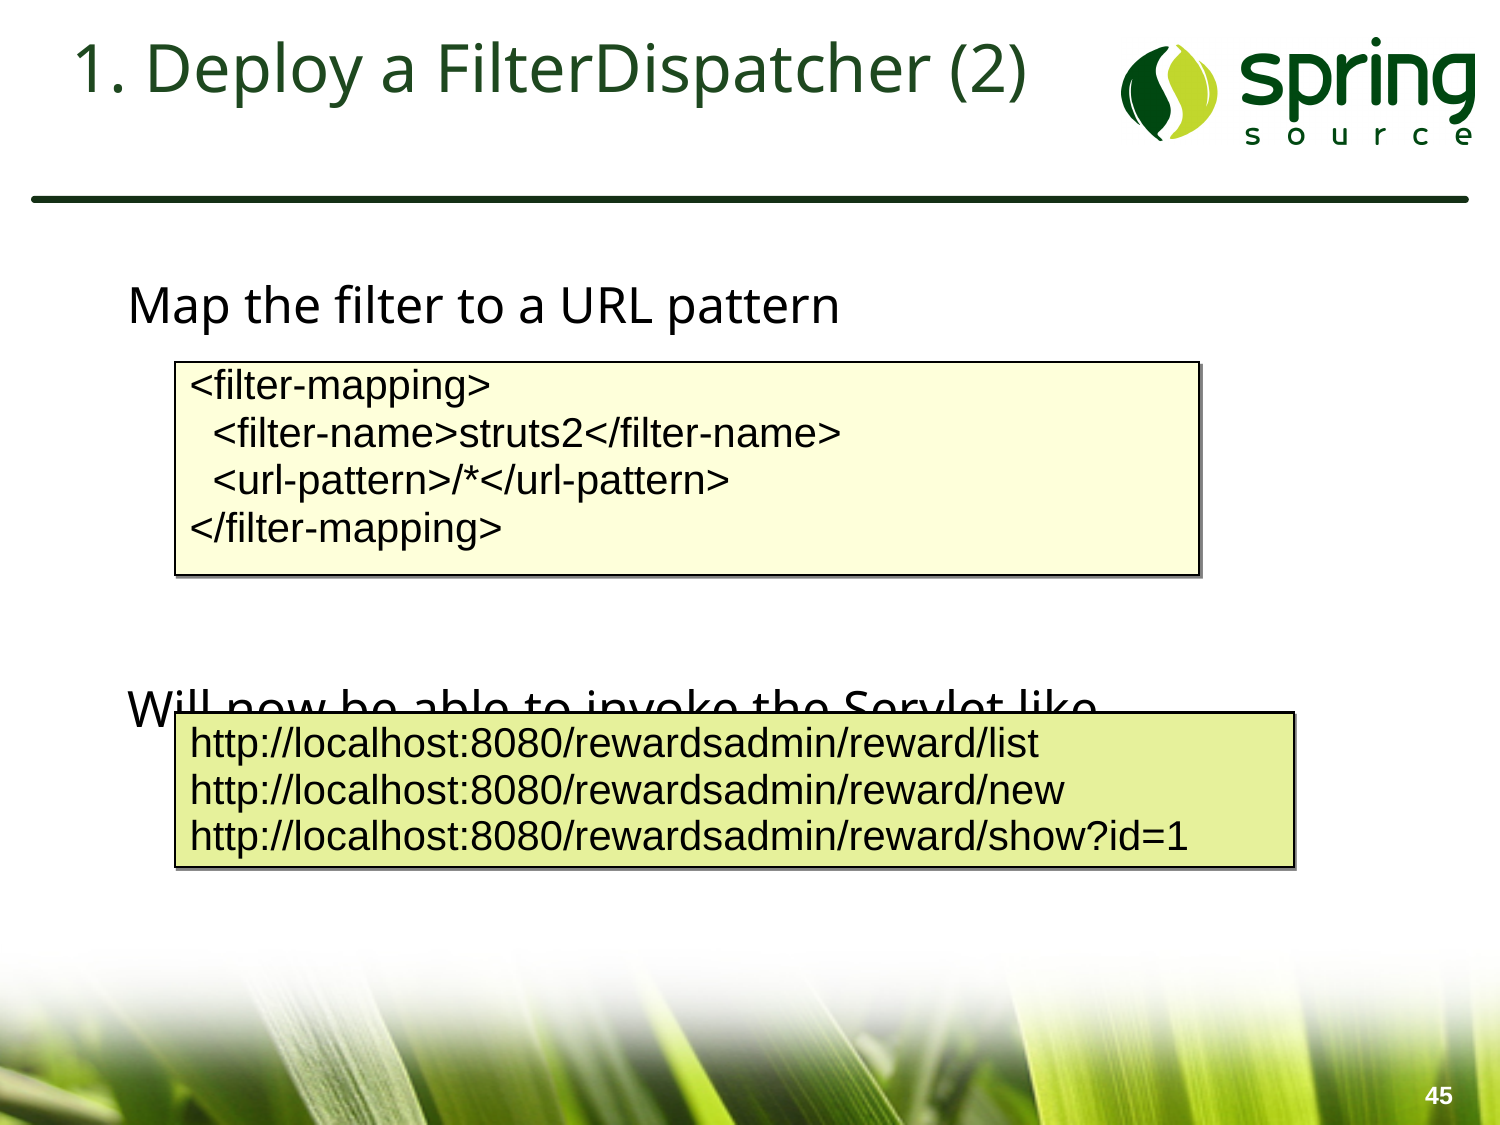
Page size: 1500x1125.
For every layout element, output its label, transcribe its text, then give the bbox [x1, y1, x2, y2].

text_box http://localhost:8080/rewardsadmin/reward/list http://localhost:8080/rewardsadmin/reward/new http://localhost:8080/rewardsadmin/reward/show?id=1 [174, 712, 1294, 868]
text_box <filter-mapping> <filter-name>struts2</filter-name> <url-pattern>/*</url-pattern> </filter-mapping> [174, 362, 1199, 575]
list Map the filter to a URL pattern Will now be able to invoke the Servlet like [112, 262, 1388, 938]
picture [0, 944, 1500, 1125]
title 1. Deploy a FilterDispatcher (2) [56, 13, 1089, 191]
picture [1121, 37, 1475, 145]
